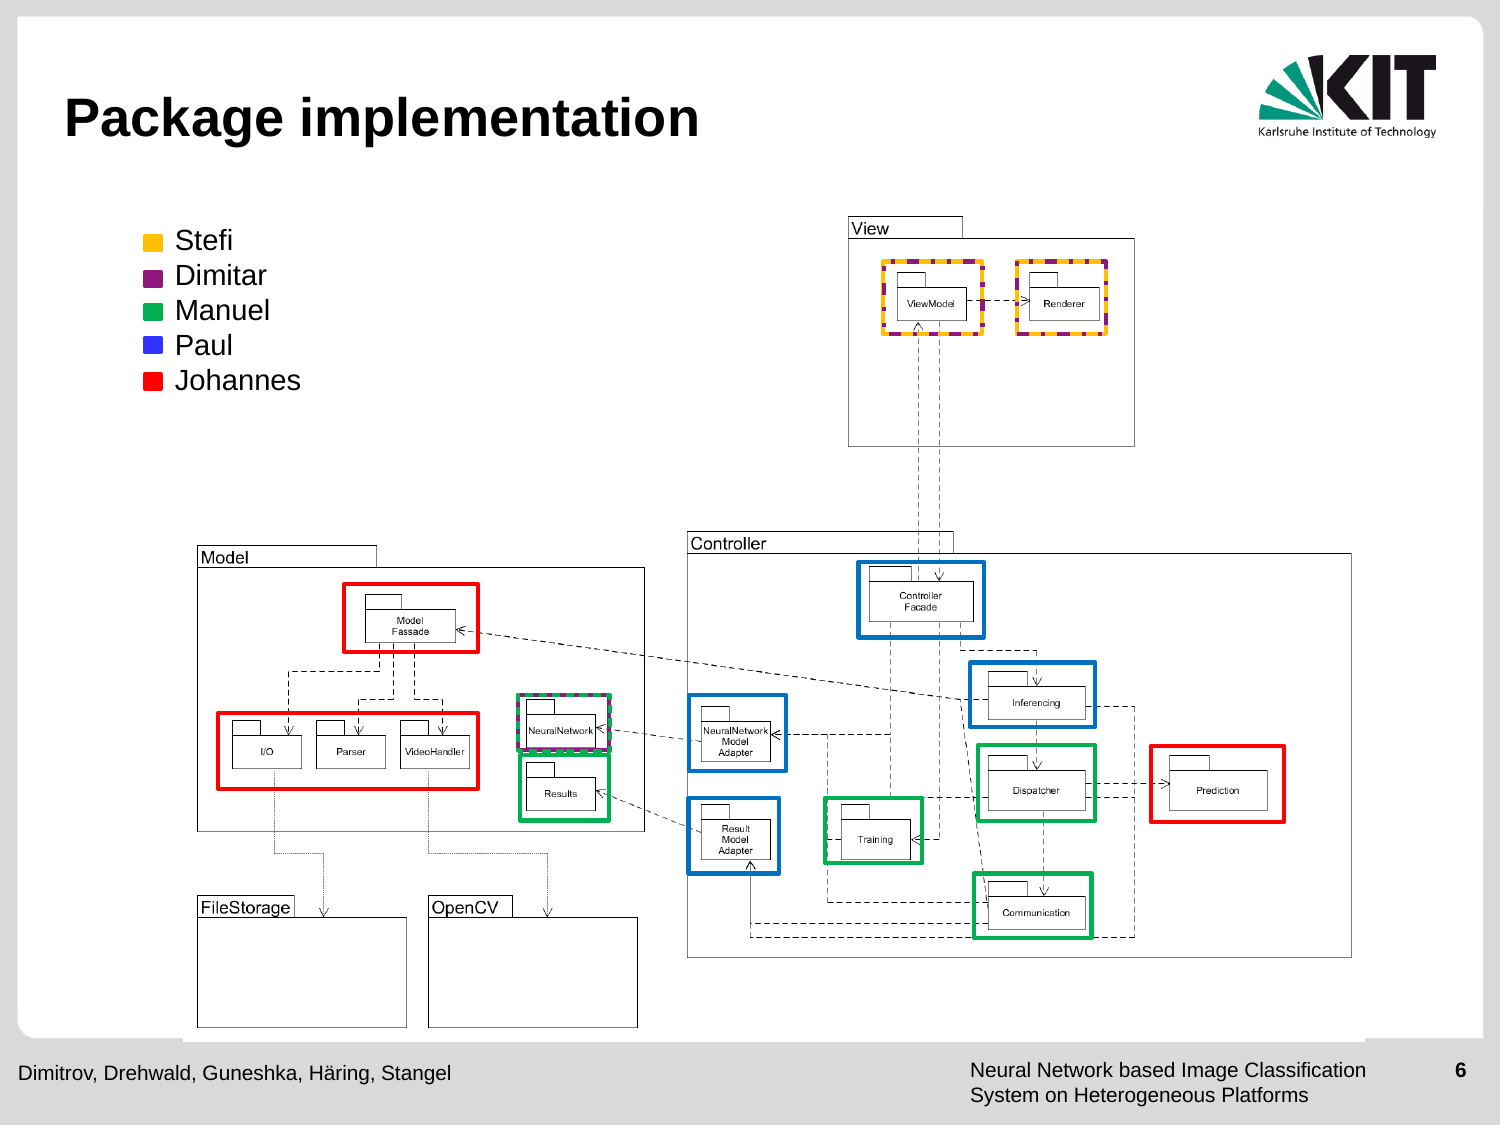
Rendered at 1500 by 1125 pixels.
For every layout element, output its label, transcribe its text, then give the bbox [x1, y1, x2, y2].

text_box [145, 305, 162, 320]
title Package implementation [64, 54, 1198, 147]
slide_number Neural Network based Image Classification System on Heterogeneous Platforms [970, 1057, 1380, 1117]
footer Dimitrov, Drehwald, Guneshka, Häring, Stangel [18, 1059, 934, 1119]
slide_number <number> [1416, 1057, 1467, 1117]
text_box [144, 272, 161, 287]
text_box [144, 374, 162, 389]
text_box [144, 337, 161, 352]
picture [0, 0, 1500, 1125]
text_box Stefi Dimitar Manuel Paul Johannes [159, 213, 513, 404]
text_box [144, 236, 162, 251]
